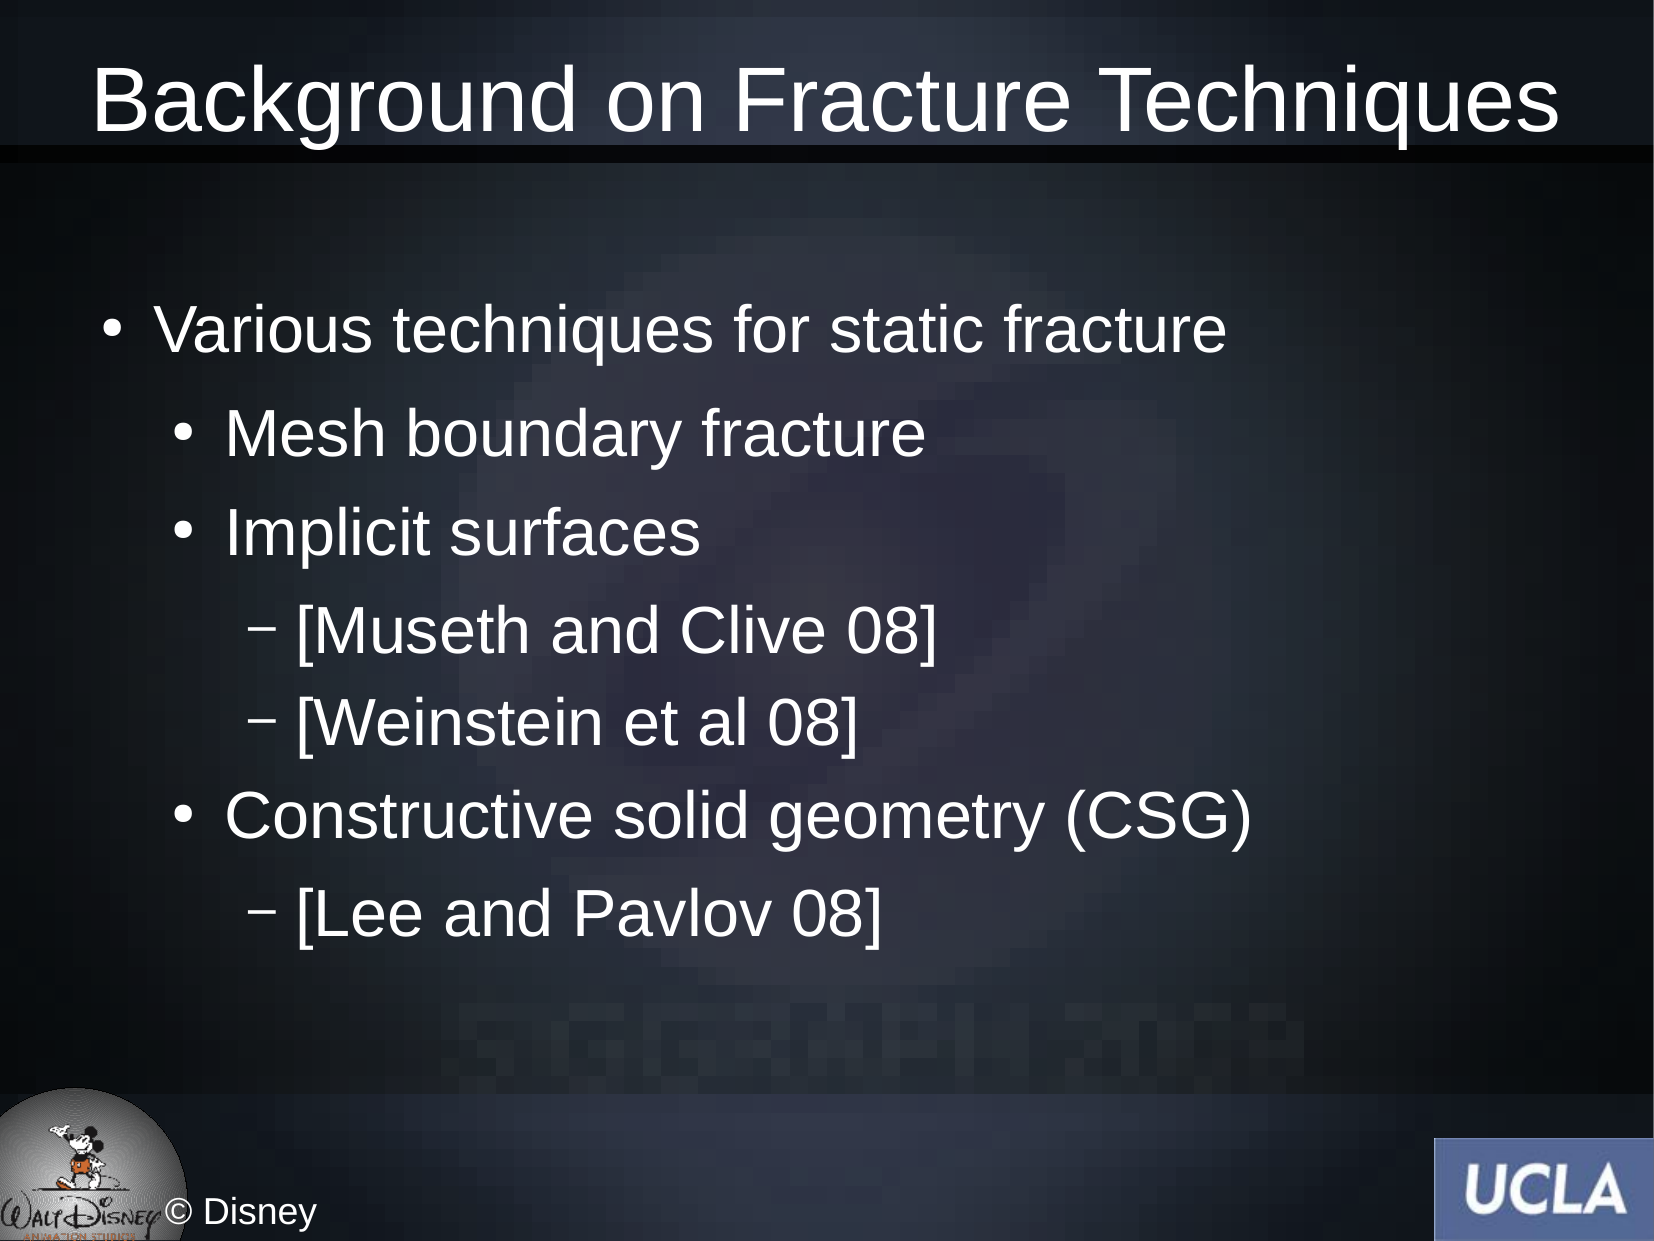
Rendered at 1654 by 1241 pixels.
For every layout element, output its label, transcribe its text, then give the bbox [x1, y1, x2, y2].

picture [0, 0, 1654, 1241]
list Various techniques for static fracture Mesh boundary fracture Implicit surfaces [Museth and Clive 08] [Weinstein et al 08] Constructive solid geometry (CSG) [Lee and Pavlov 08] [82, 187, 1571, 1073]
title Background on Fracture Techniques [82, 48, 1571, 152]
